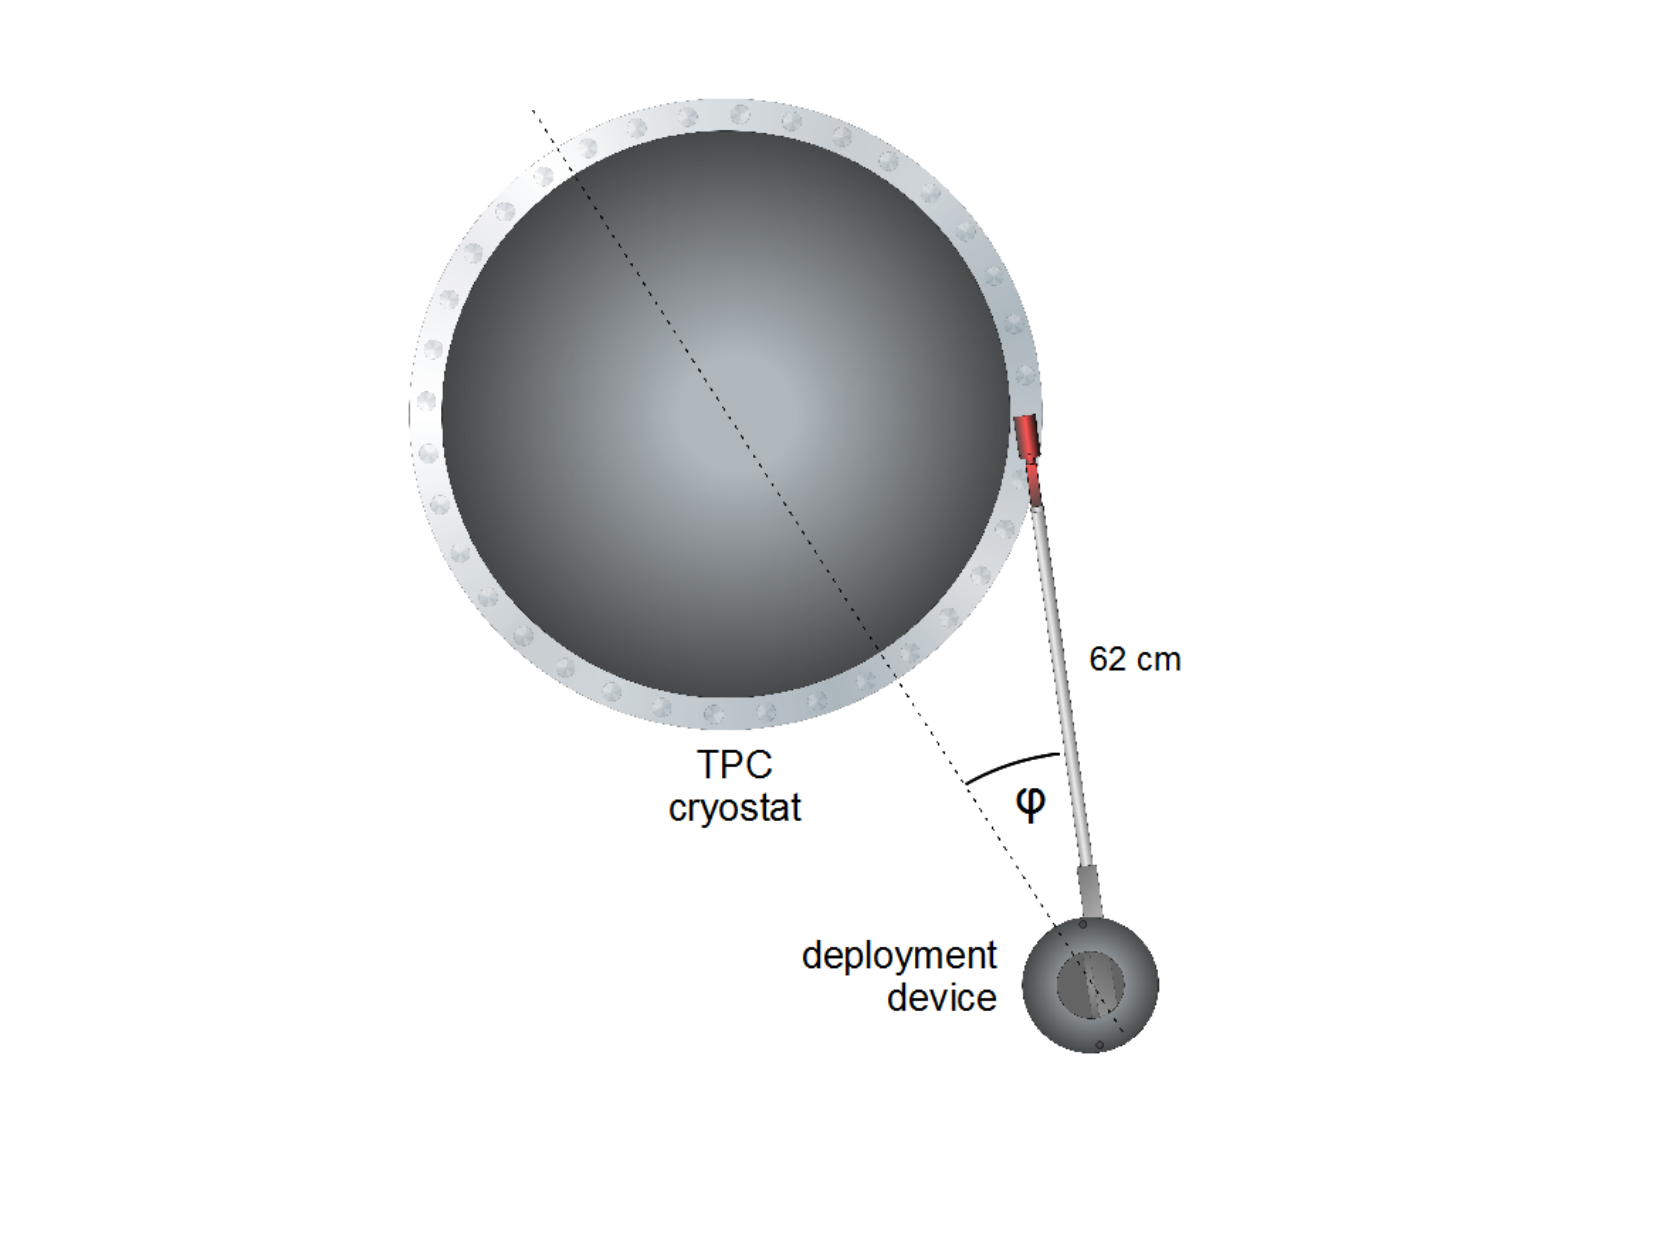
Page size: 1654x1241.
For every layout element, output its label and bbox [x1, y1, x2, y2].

picture [389, 75, 1263, 1065]
